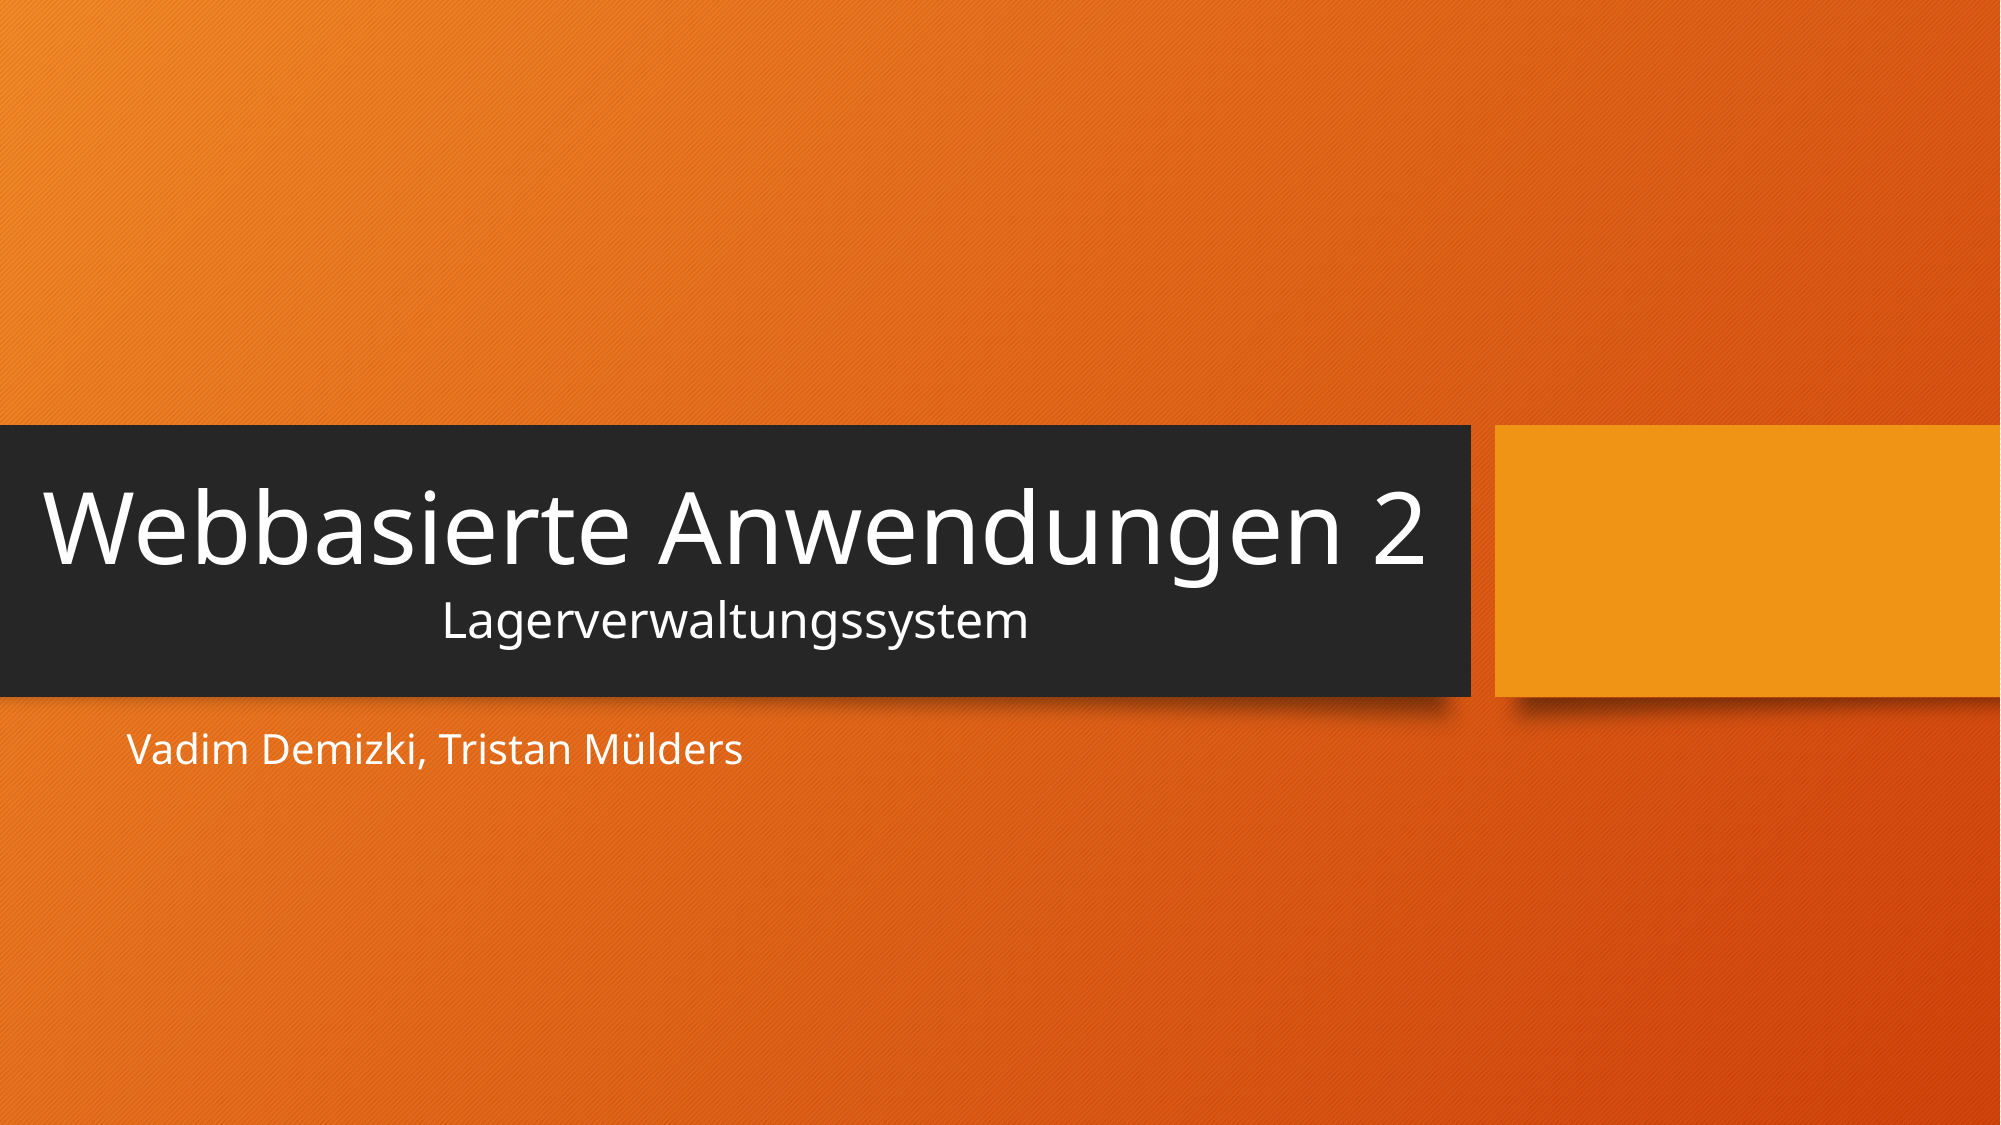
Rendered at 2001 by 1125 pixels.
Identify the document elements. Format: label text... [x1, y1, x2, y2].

subtitle Vadim Demizki, Tristan Mülders [111, 720, 1448, 905]
text_box Lagerverwaltungssystem [0, 588, 1473, 653]
title Webbasierte Anwendungen 2 [0, 459, 1473, 588]
